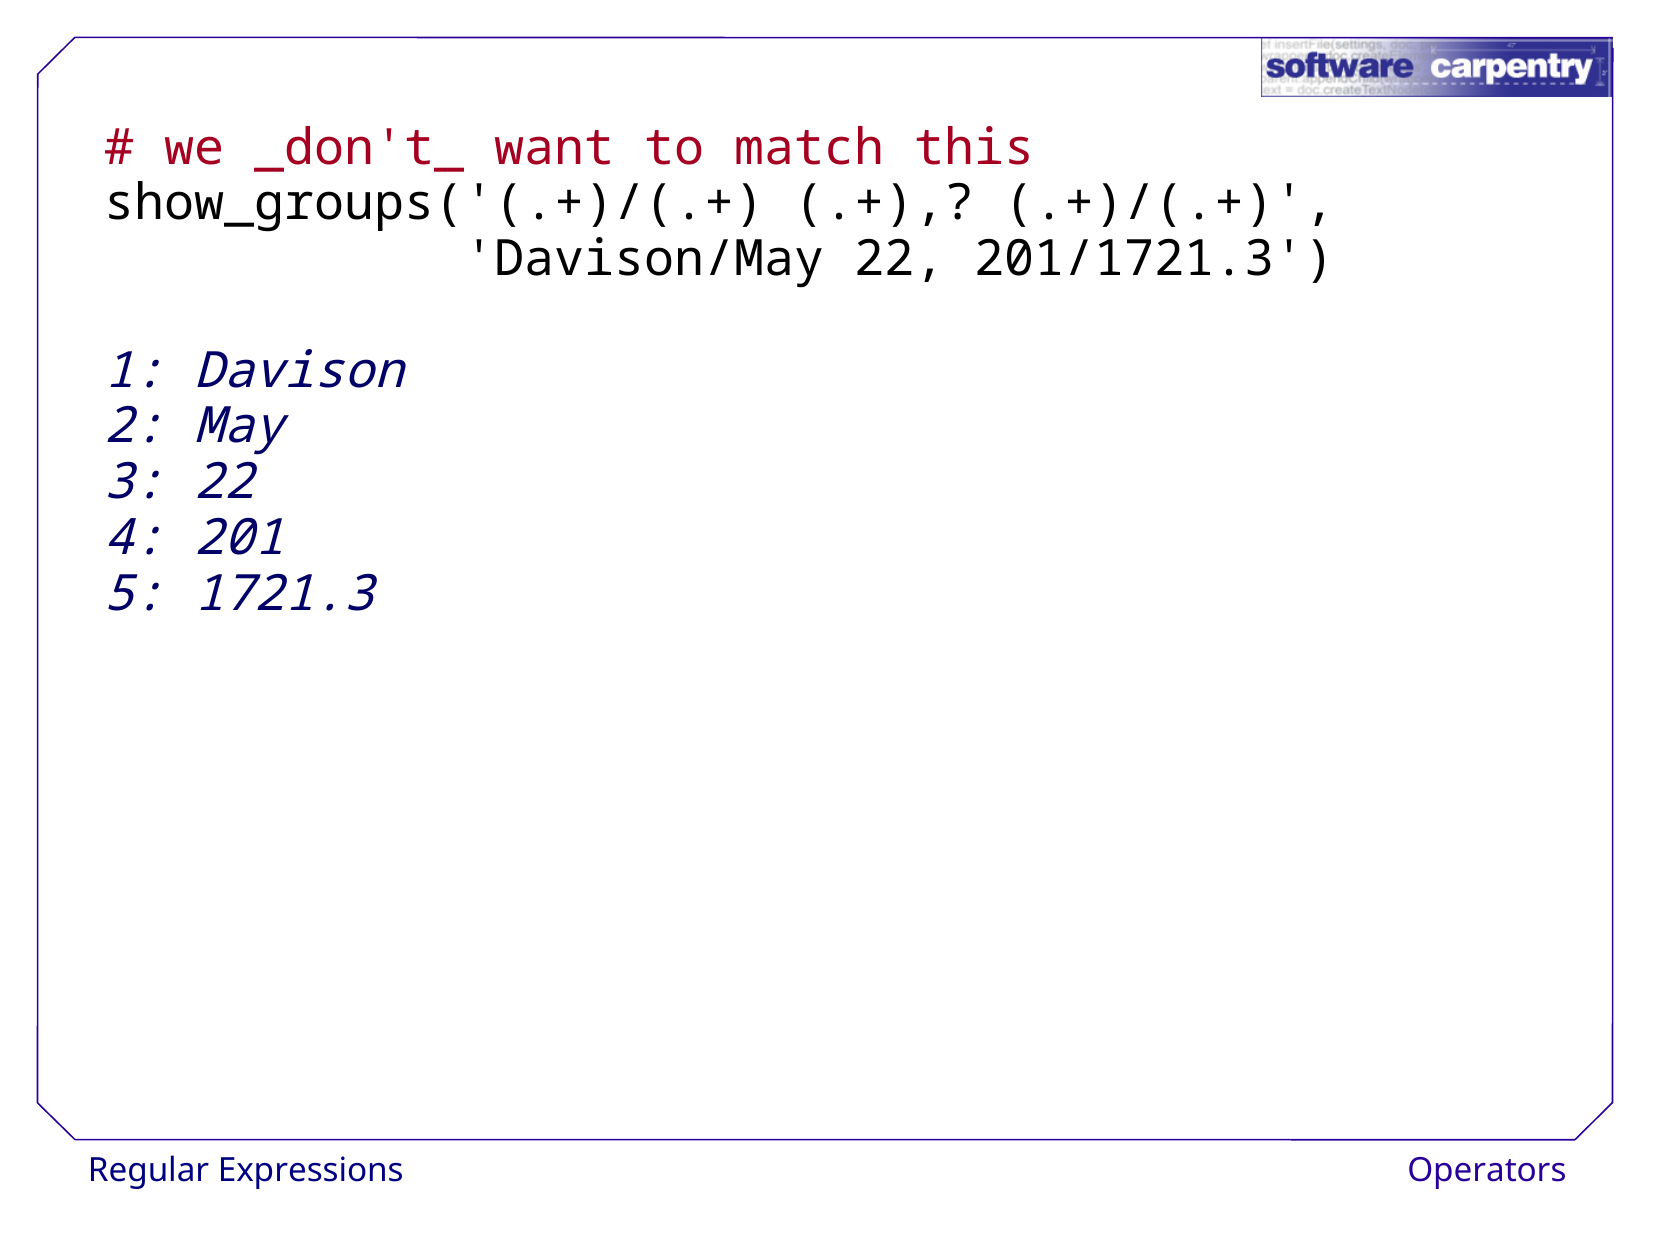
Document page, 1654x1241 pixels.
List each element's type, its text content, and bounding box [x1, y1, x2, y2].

picture [1261, 39, 1613, 97]
text_box # we _don't_ want to match this show_groups('(.+)/(.+) (.+),? (.+)/(.+)', 'Davison/May 22, 201/1721.3') 1: Davison 2: May 3: 22 4: 201 5: 1721.3 [89, 112, 1512, 1074]
